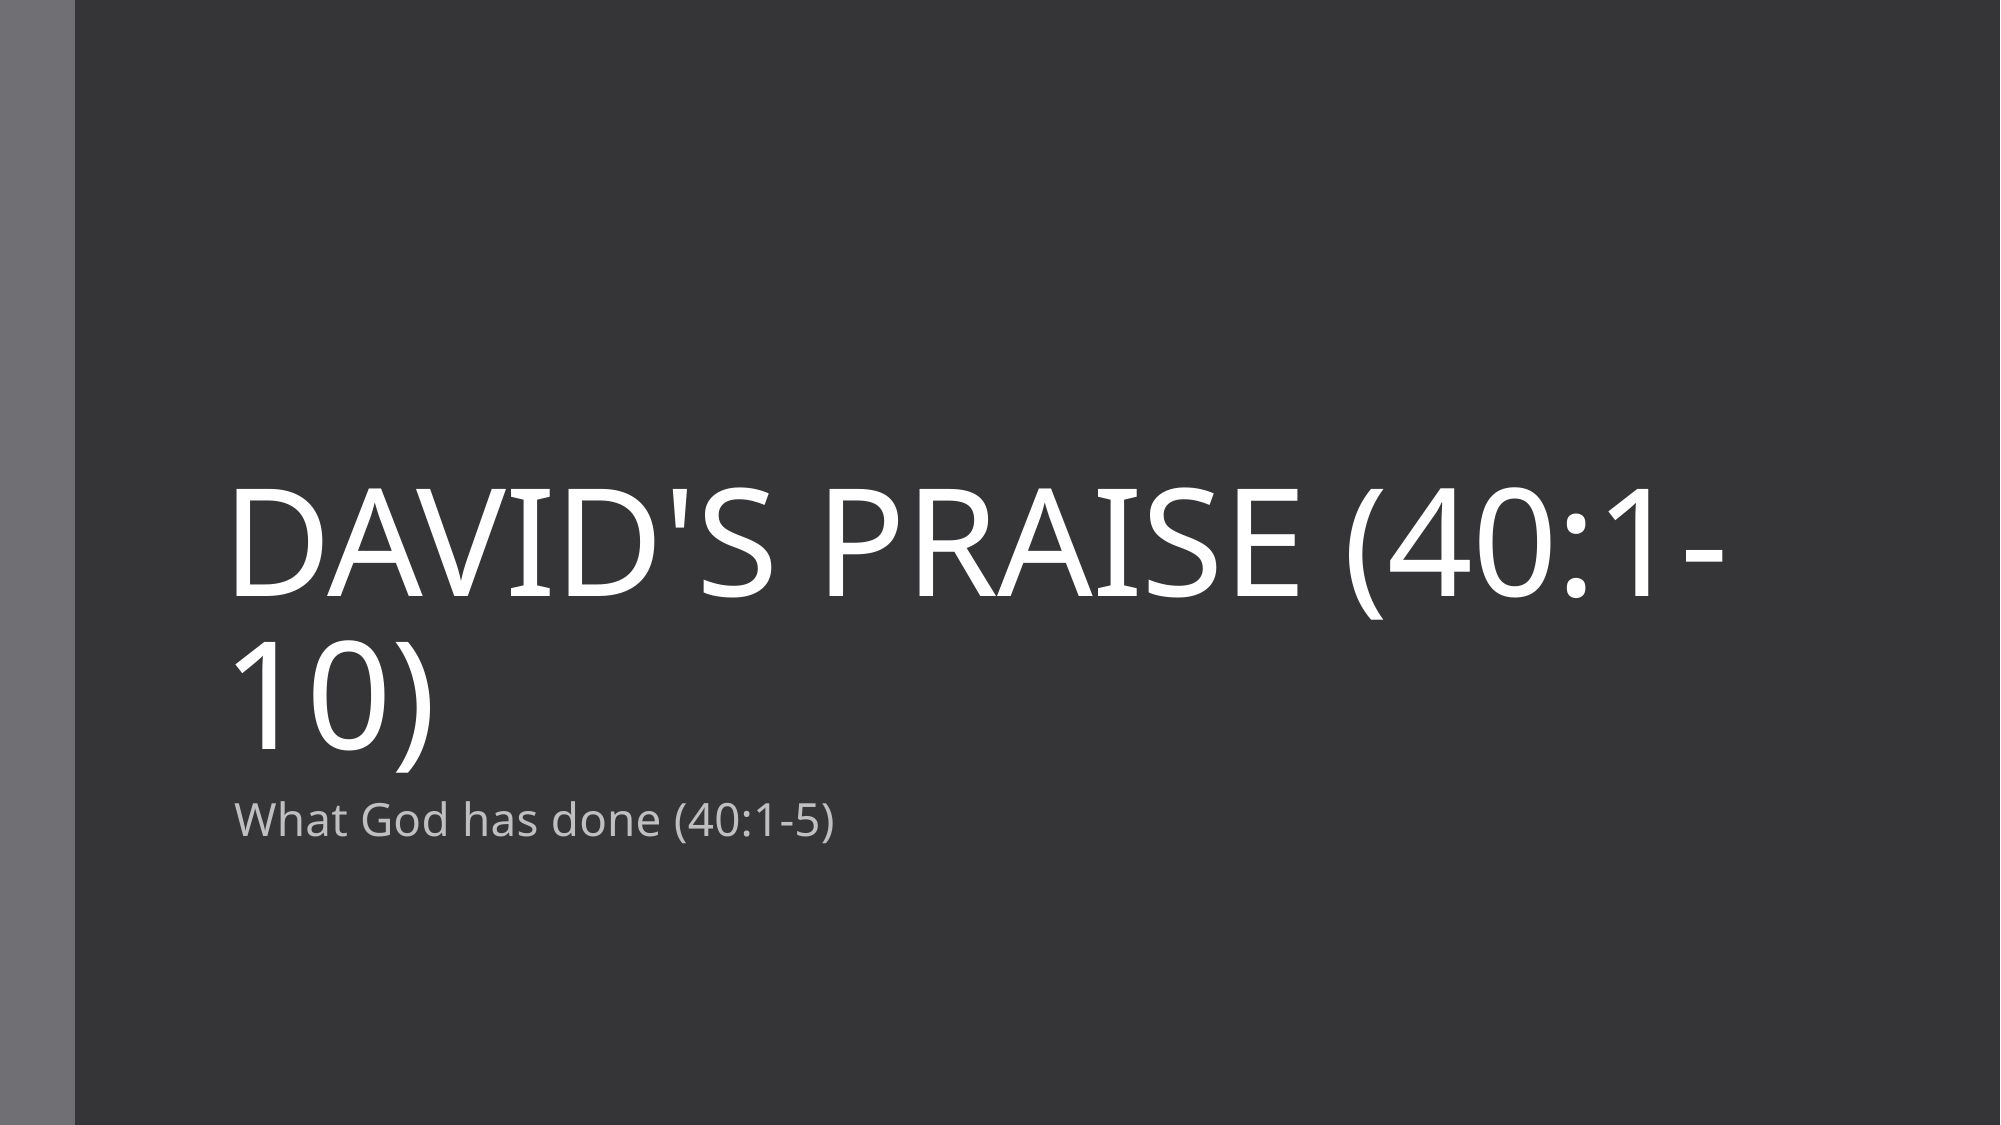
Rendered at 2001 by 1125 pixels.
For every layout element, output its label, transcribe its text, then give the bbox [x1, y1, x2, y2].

subtitle What God has done (40:1-5) [206, 787, 1752, 1066]
title DAVID'S PRAISE (40:1-10) [206, 124, 1752, 787]
